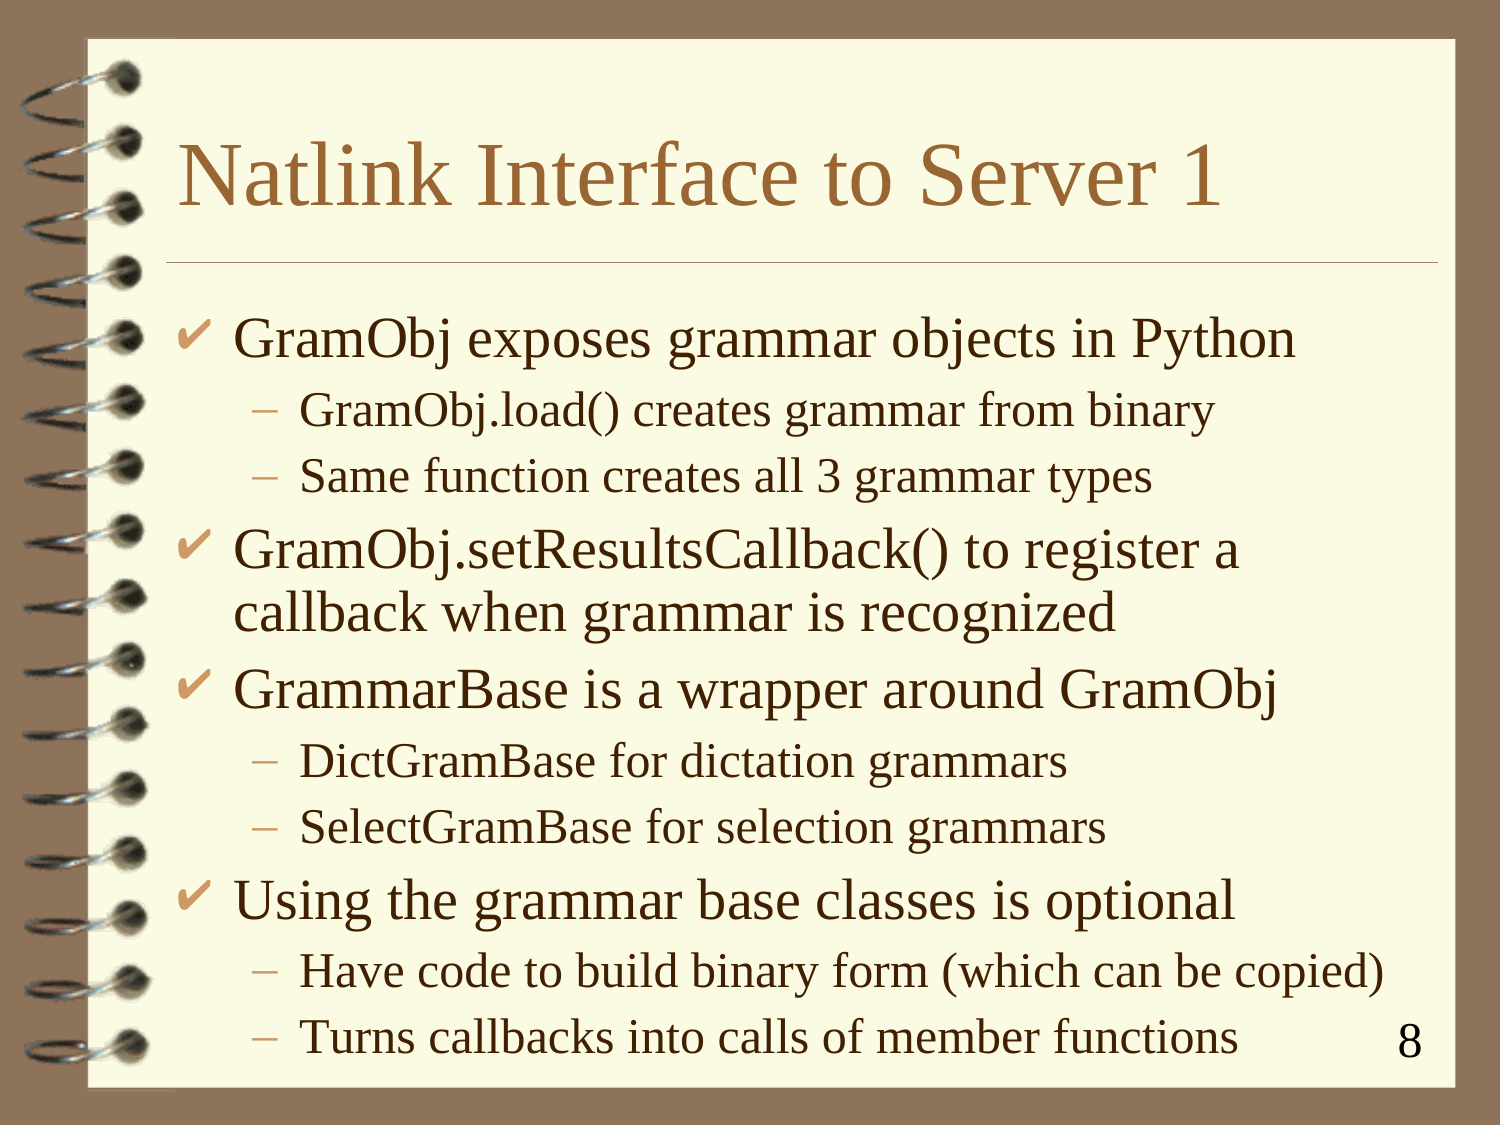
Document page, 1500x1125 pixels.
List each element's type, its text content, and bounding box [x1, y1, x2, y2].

picture [0, 0, 175, 1125]
title Natlink Interface to Server 1 [162, 74, 1438, 263]
list GramObj exposes grammar objects in Python GramObj.load() creates grammar from binary Same function creates all 3 grammar types GramObj.setResultsCallback() to register a callback when grammar is recognized GrammarBase is a wrapper around GramObj DictGramBase for dictation grammars SelectGramBase for selection grammars Using the grammar base classes is optional Have code to build binary form (which can be copied) Turns callbacks into calls of member functions [162, 299, 1438, 976]
